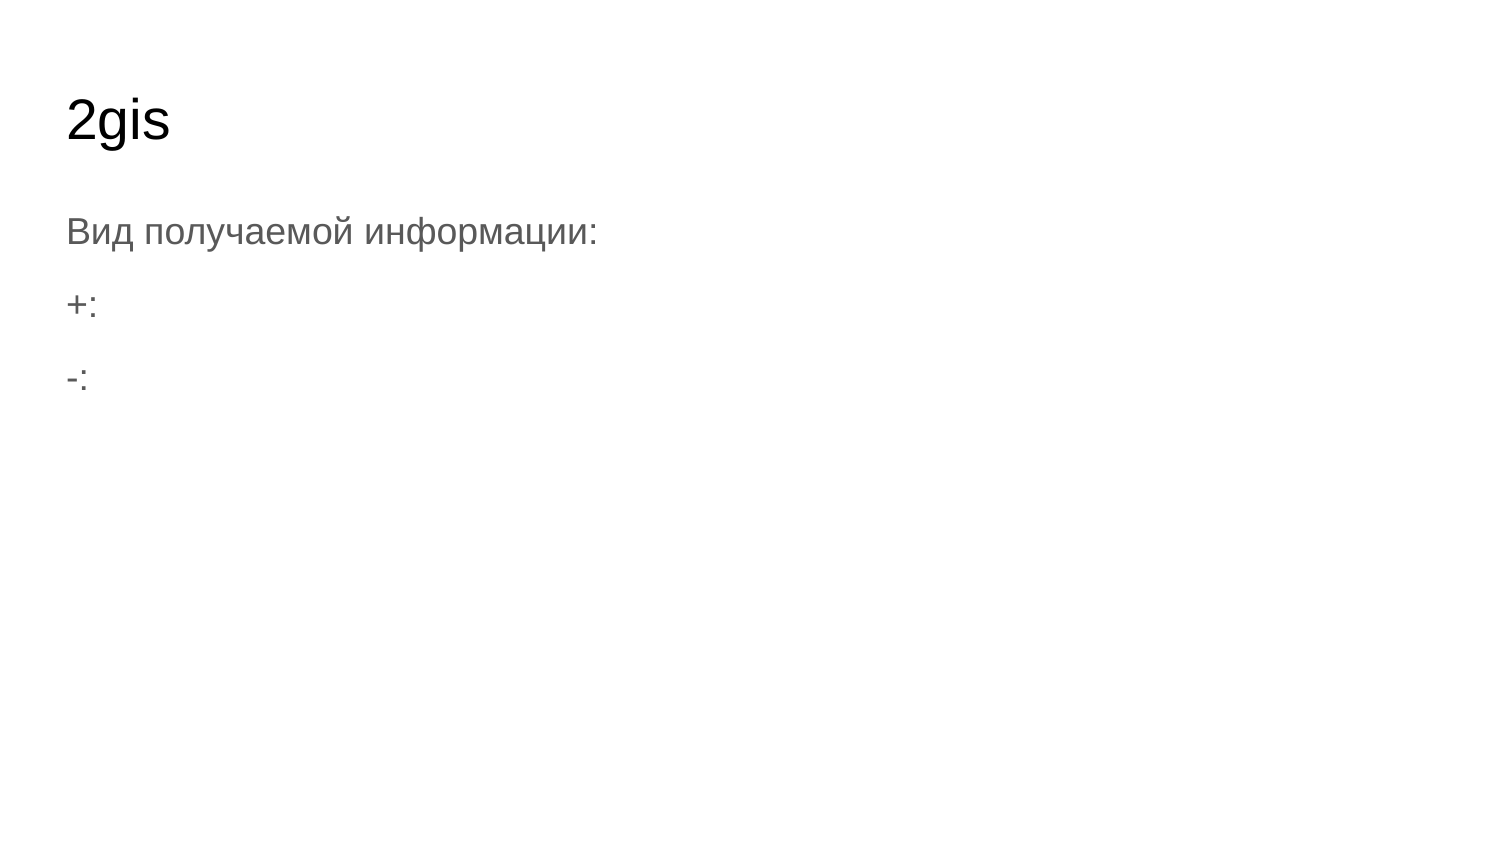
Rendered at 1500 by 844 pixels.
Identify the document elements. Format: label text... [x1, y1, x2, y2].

title 2gis [51, 72, 1449, 167]
list Вид получаемой информации: +: -: [51, 189, 1449, 750]
